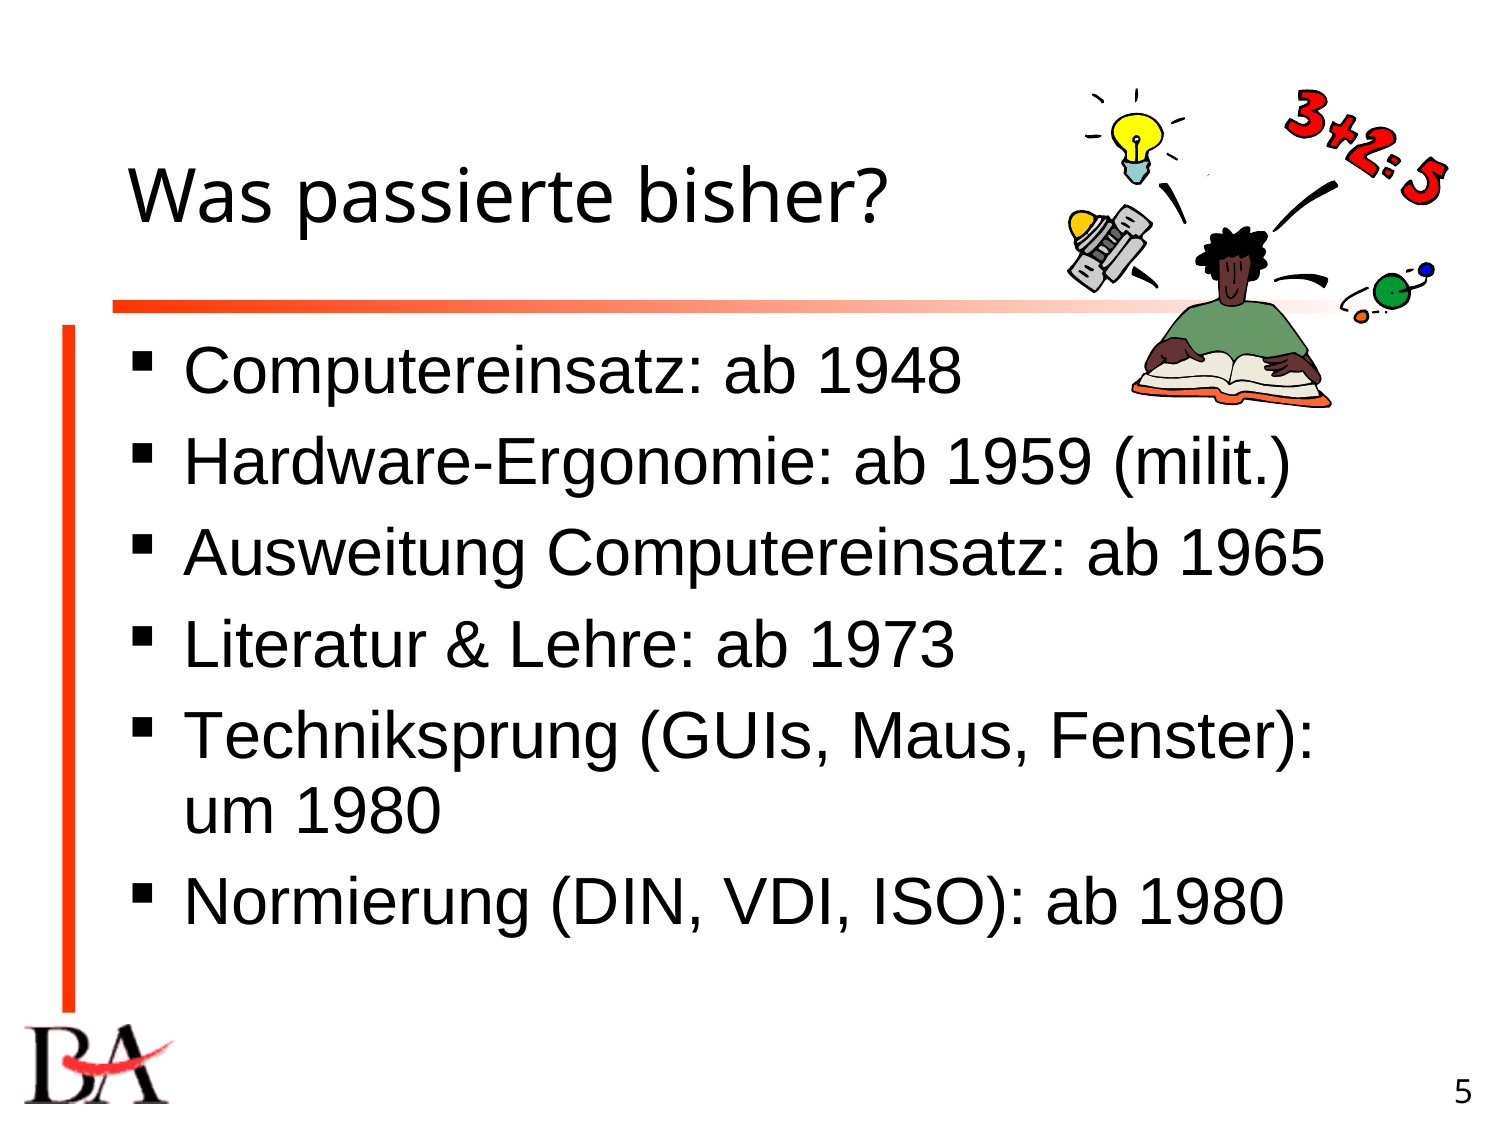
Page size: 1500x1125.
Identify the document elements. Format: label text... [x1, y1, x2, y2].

list Computereinsatz: ab 1948 Hardware-Ergonomie: ab 1959 (milit.) Ausweitung Computereinsatz: ab 1965 Literatur & Lehre: ab 1973 Techniksprung (GUIs, Maus, Fenster): um 1980 Normierung (DIN, VDI, ISO): ab 1980 [112, 324, 1388, 1051]
title Was passierte bisher? [112, 99, 1062, 288]
picture [24, 1024, 175, 1104]
picture [1062, 87, 1449, 408]
